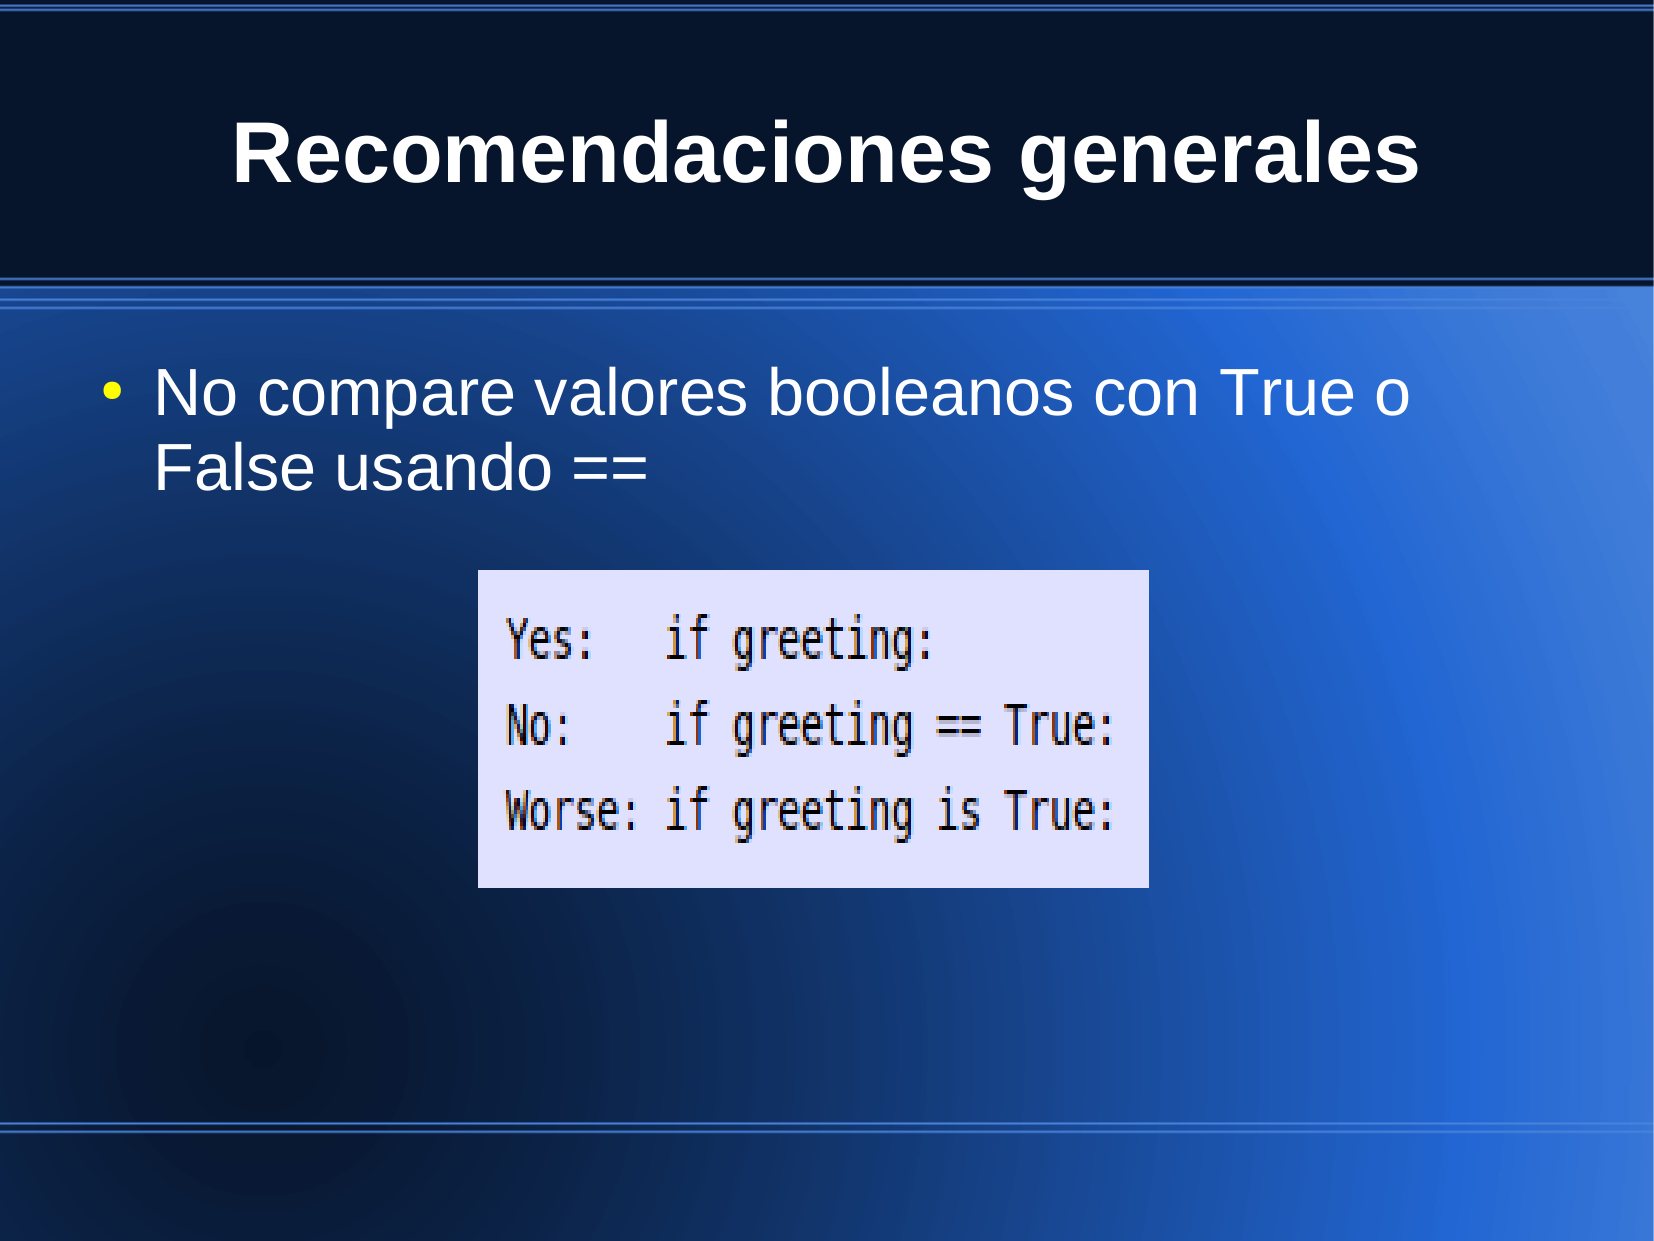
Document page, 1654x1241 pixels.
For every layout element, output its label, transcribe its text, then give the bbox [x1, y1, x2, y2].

title Recomendaciones generales [82, 49, 1571, 257]
list No compare valores booleanos con True o False usando == [82, 355, 1571, 1075]
picture [0, 0, 1654, 1241]
